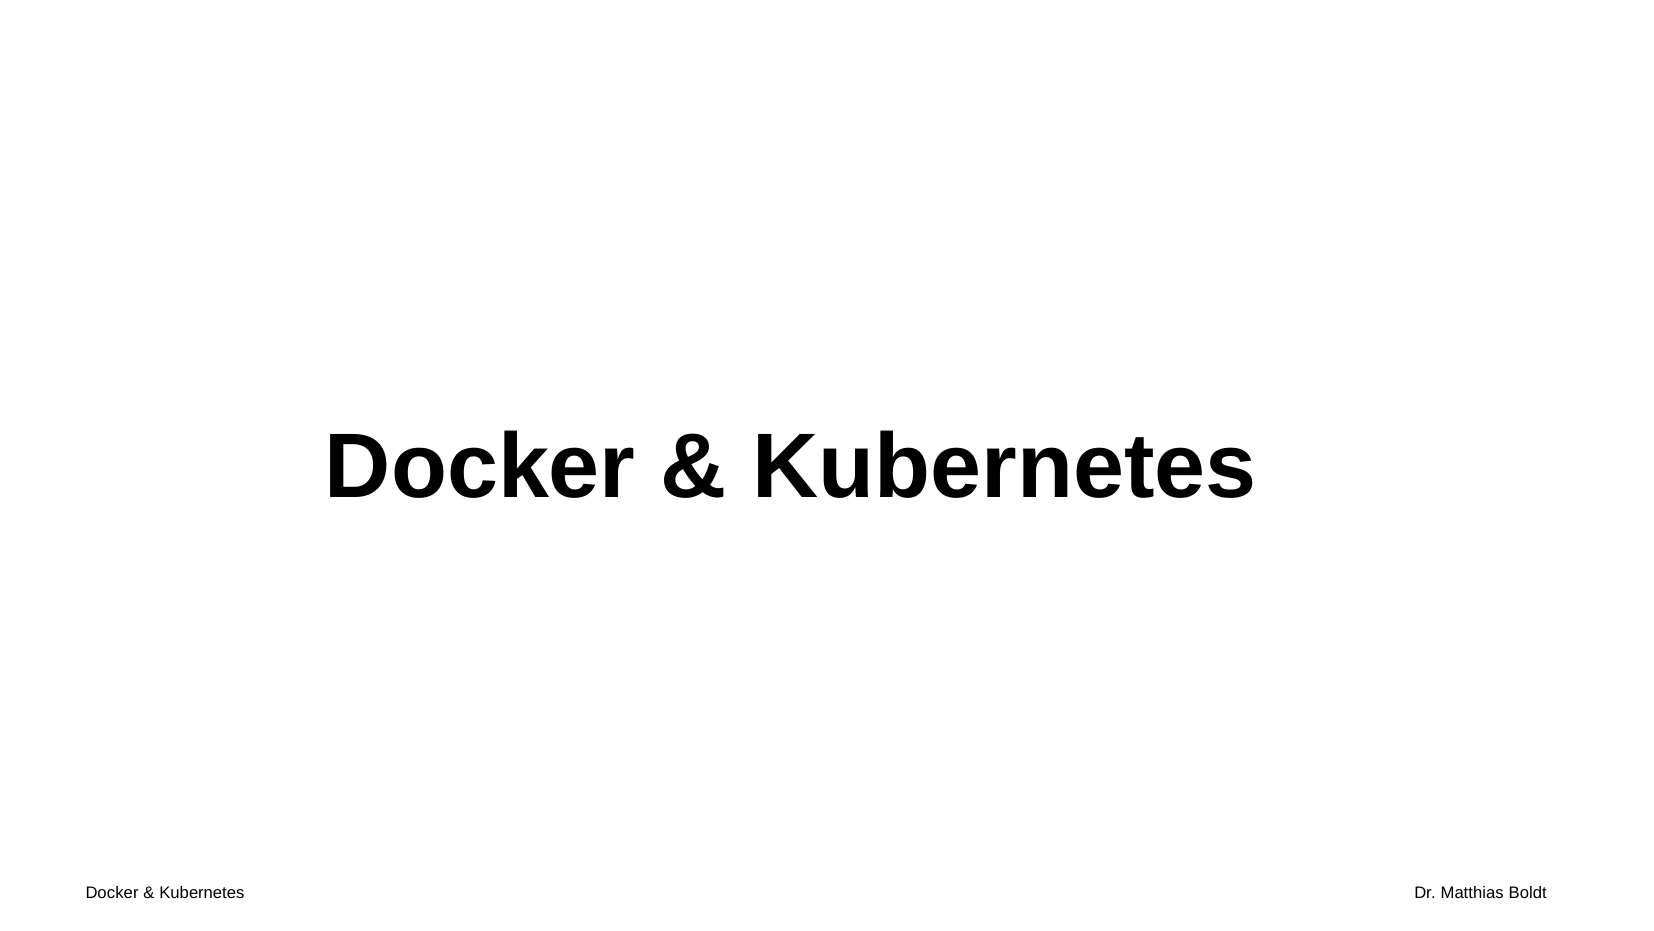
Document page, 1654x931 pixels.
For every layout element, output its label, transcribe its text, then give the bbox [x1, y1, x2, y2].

title Docker & Kubernetes [47, 388, 1536, 544]
text_box Docker & Kubernetes Dr. Matthias Boldt [70, 875, 1563, 910]
